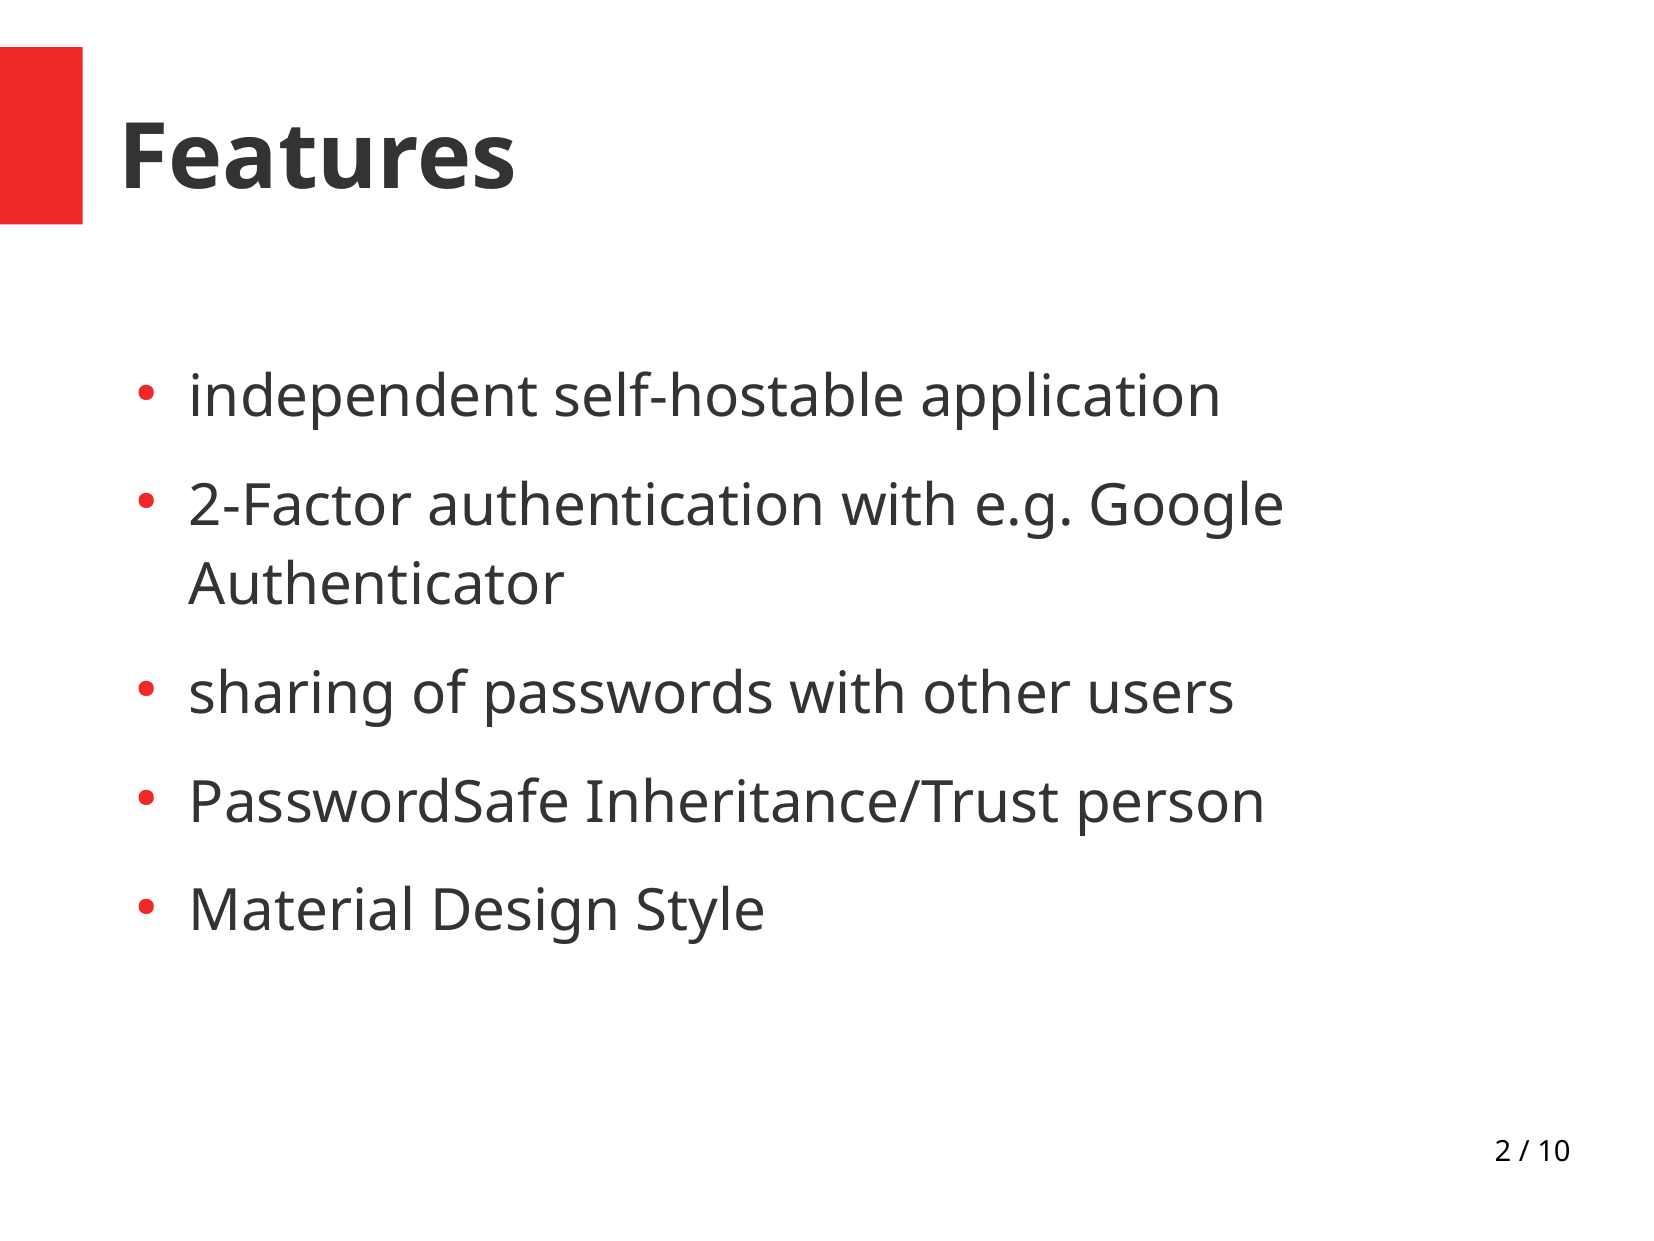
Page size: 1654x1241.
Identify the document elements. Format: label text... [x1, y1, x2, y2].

title Features [118, 49, 1571, 257]
list independent self-hostable application 2-Factor authentication with e.g. Google Authenticator sharing of passwords with other users PasswordSafe Inheritance/Trust person Material Design Style [118, 354, 1536, 1074]
